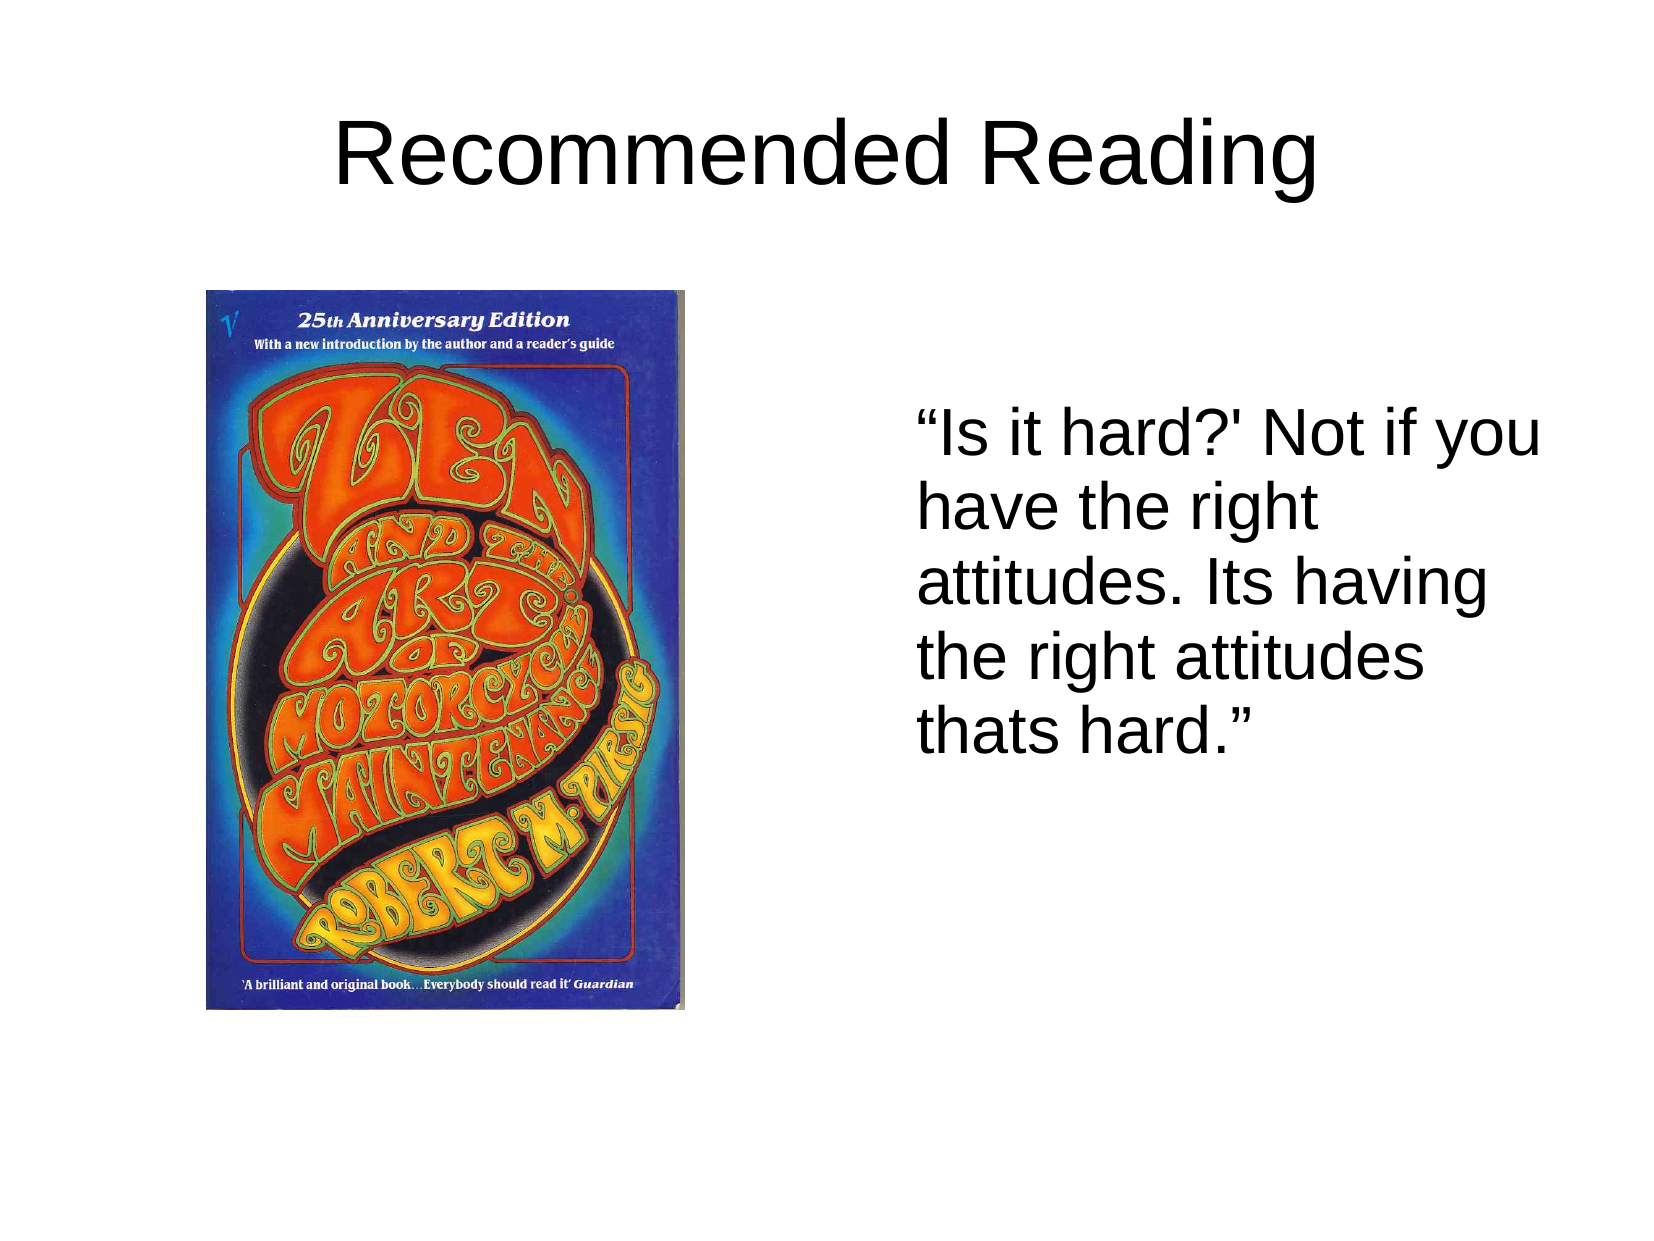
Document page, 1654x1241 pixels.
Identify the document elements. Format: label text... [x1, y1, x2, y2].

title Recommended Reading [82, 49, 1571, 257]
list “Is it hard?' Not if you have the right attitudes. Its having the right attitudes thats hard.” [845, 290, 1572, 1010]
picture [206, 290, 685, 1010]
